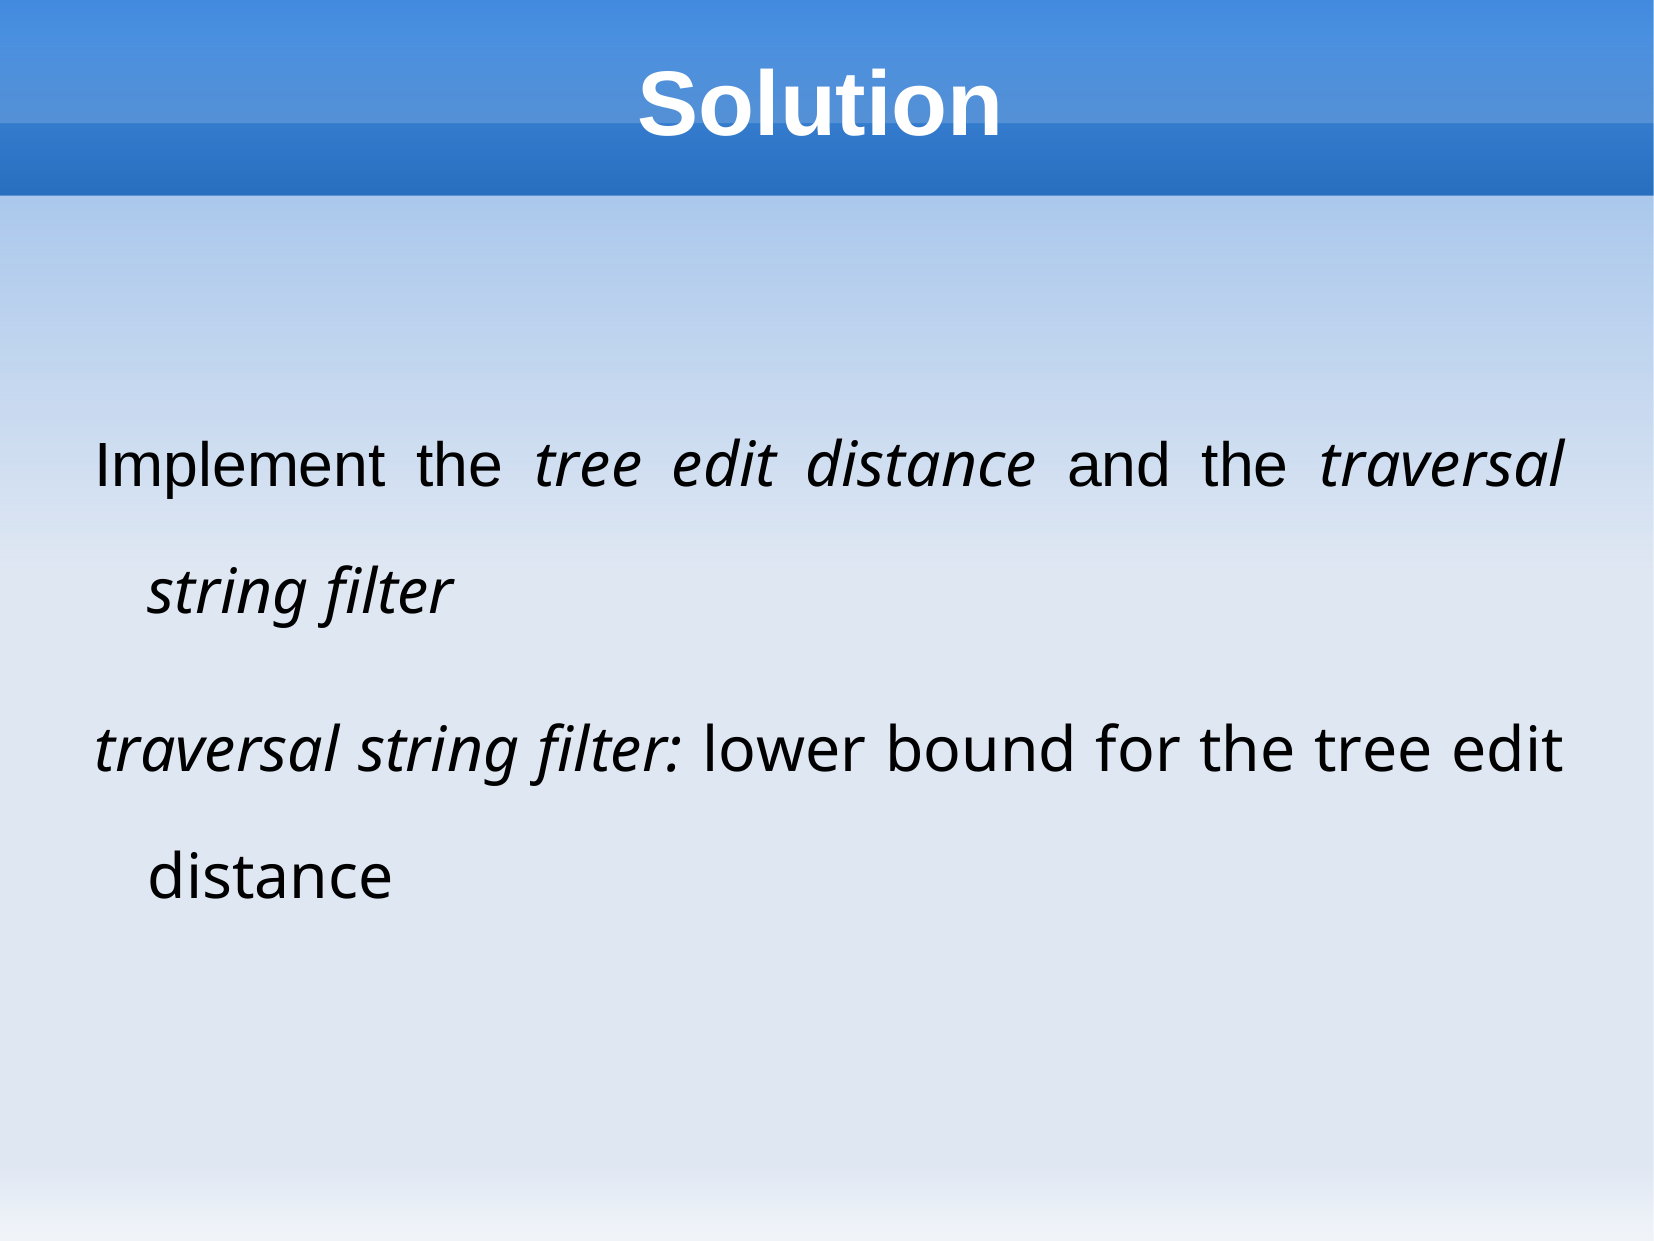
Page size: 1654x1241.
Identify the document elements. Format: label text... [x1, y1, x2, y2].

picture [0, 0, 1654, 1241]
list Implement the tree edit distance and the traversal string filter traversal string filter: lower bound for the tree edit distance [76, 377, 1565, 1182]
title Solution [76, 7, 1565, 200]
